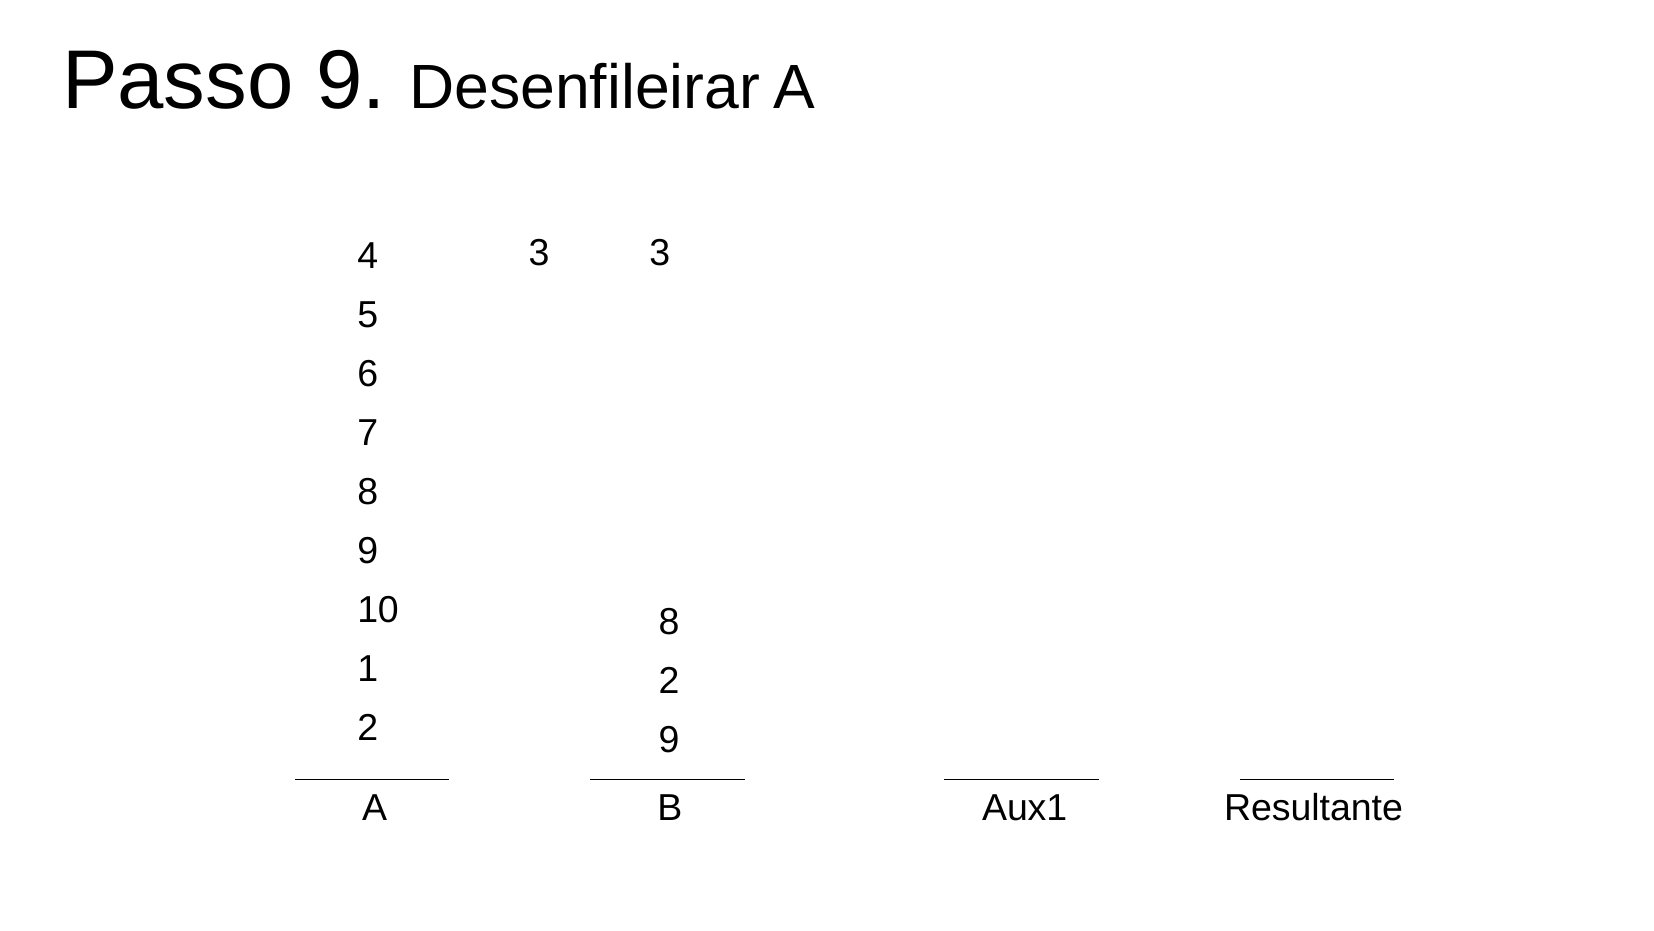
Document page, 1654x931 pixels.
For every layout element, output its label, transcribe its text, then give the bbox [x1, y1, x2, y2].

text_box 3 [634, 224, 686, 282]
text_box 7 [342, 403, 393, 461]
text_box Passo 9. Desenfileirar A [47, 25, 1607, 274]
text_box 8 [643, 592, 695, 650]
text_box 2 [643, 651, 695, 709]
text_box 1 [342, 640, 426, 697]
text_box 8 [342, 462, 393, 520]
text_box 9 [342, 521, 393, 579]
text_box B [642, 780, 698, 837]
text_box Aux1 [967, 780, 1083, 837]
text_box Resultante [1209, 779, 1418, 837]
text_box 9 [643, 710, 695, 768]
text_box 3 [513, 224, 565, 282]
text_box A [347, 779, 508, 837]
text_box 10 [342, 580, 426, 638]
text_box 6 [342, 344, 393, 402]
text_box 4 [342, 226, 393, 284]
text_box 5 [342, 285, 393, 343]
text_box 2 [342, 699, 426, 756]
